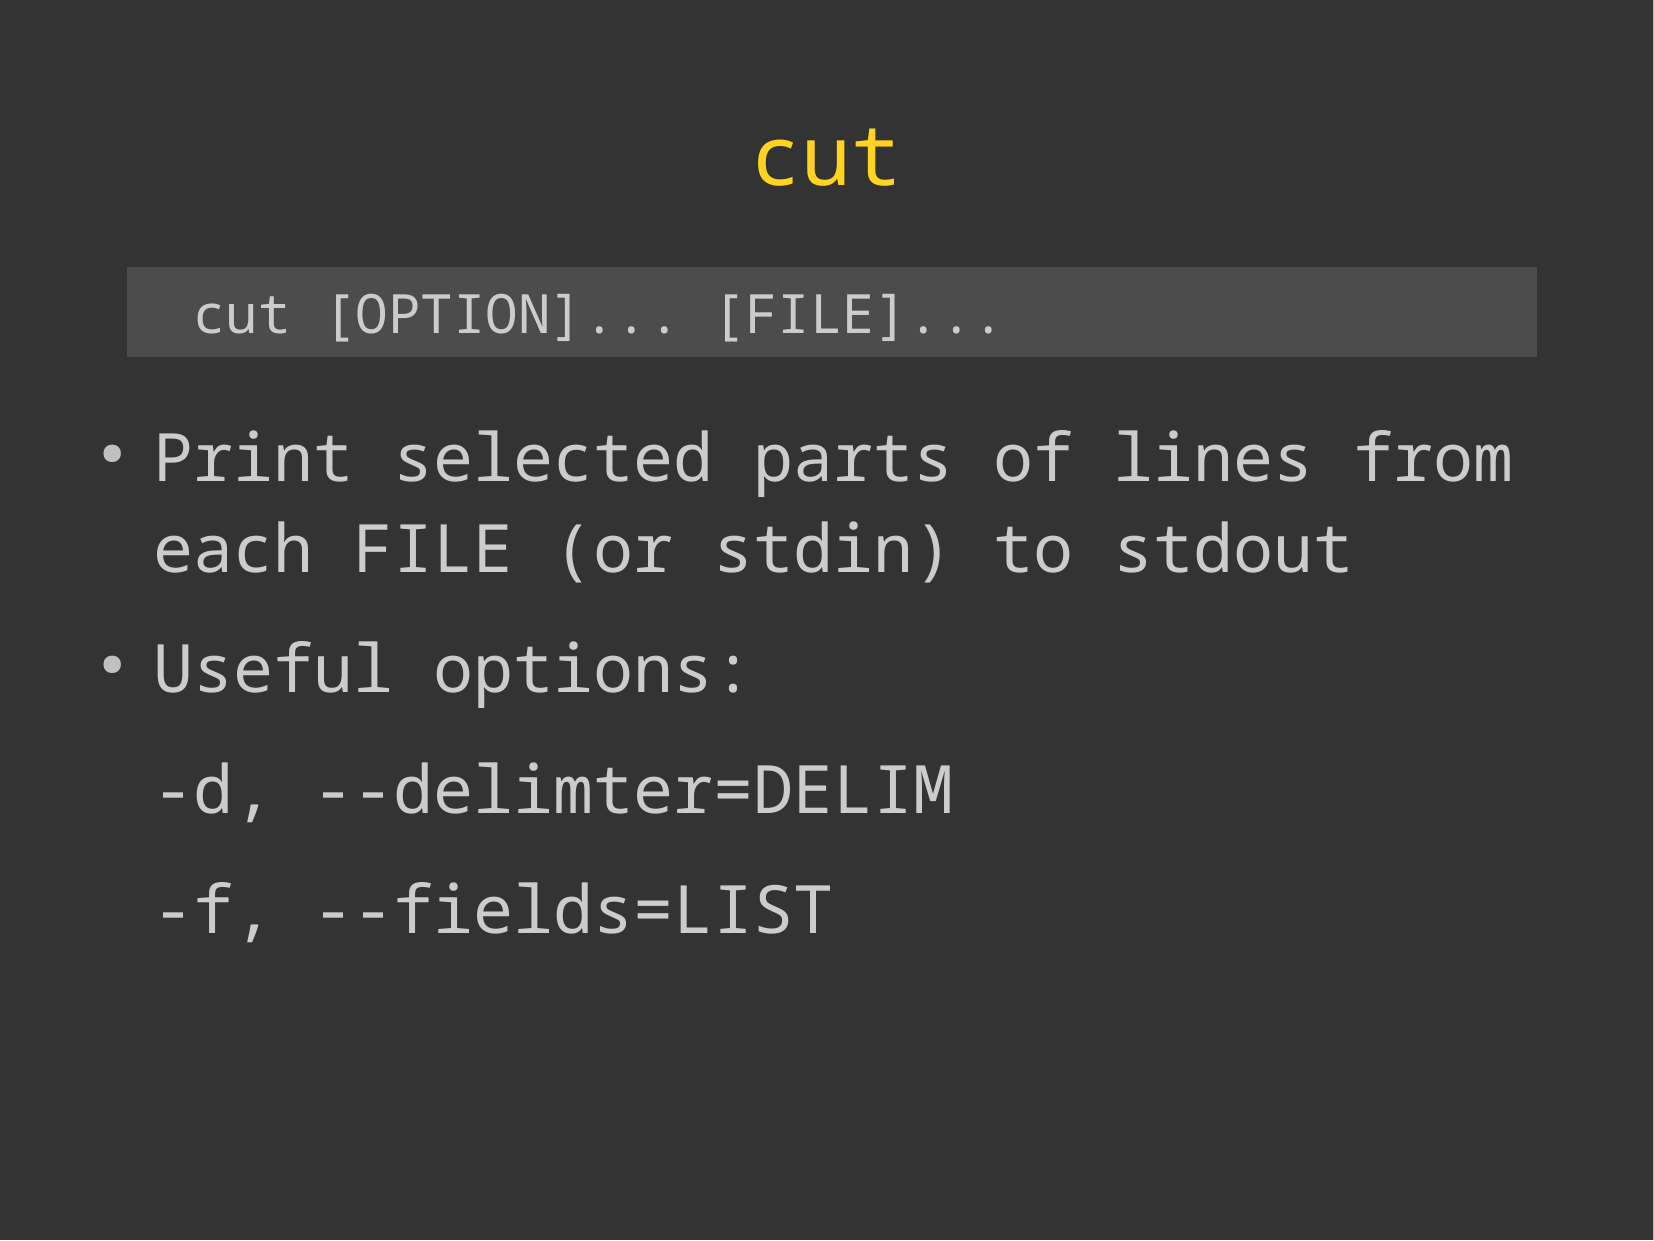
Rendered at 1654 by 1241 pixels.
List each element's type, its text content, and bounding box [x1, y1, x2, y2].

table_header cut [OPTION]... [FILE]... [127, 267, 1537, 357]
title cut [82, 49, 1571, 257]
list Print selected parts of lines from each FILE (or stdin) to stdout Useful options: -d, --delimter=DELIM -f, --fields=LIST [82, 290, 1538, 1141]
